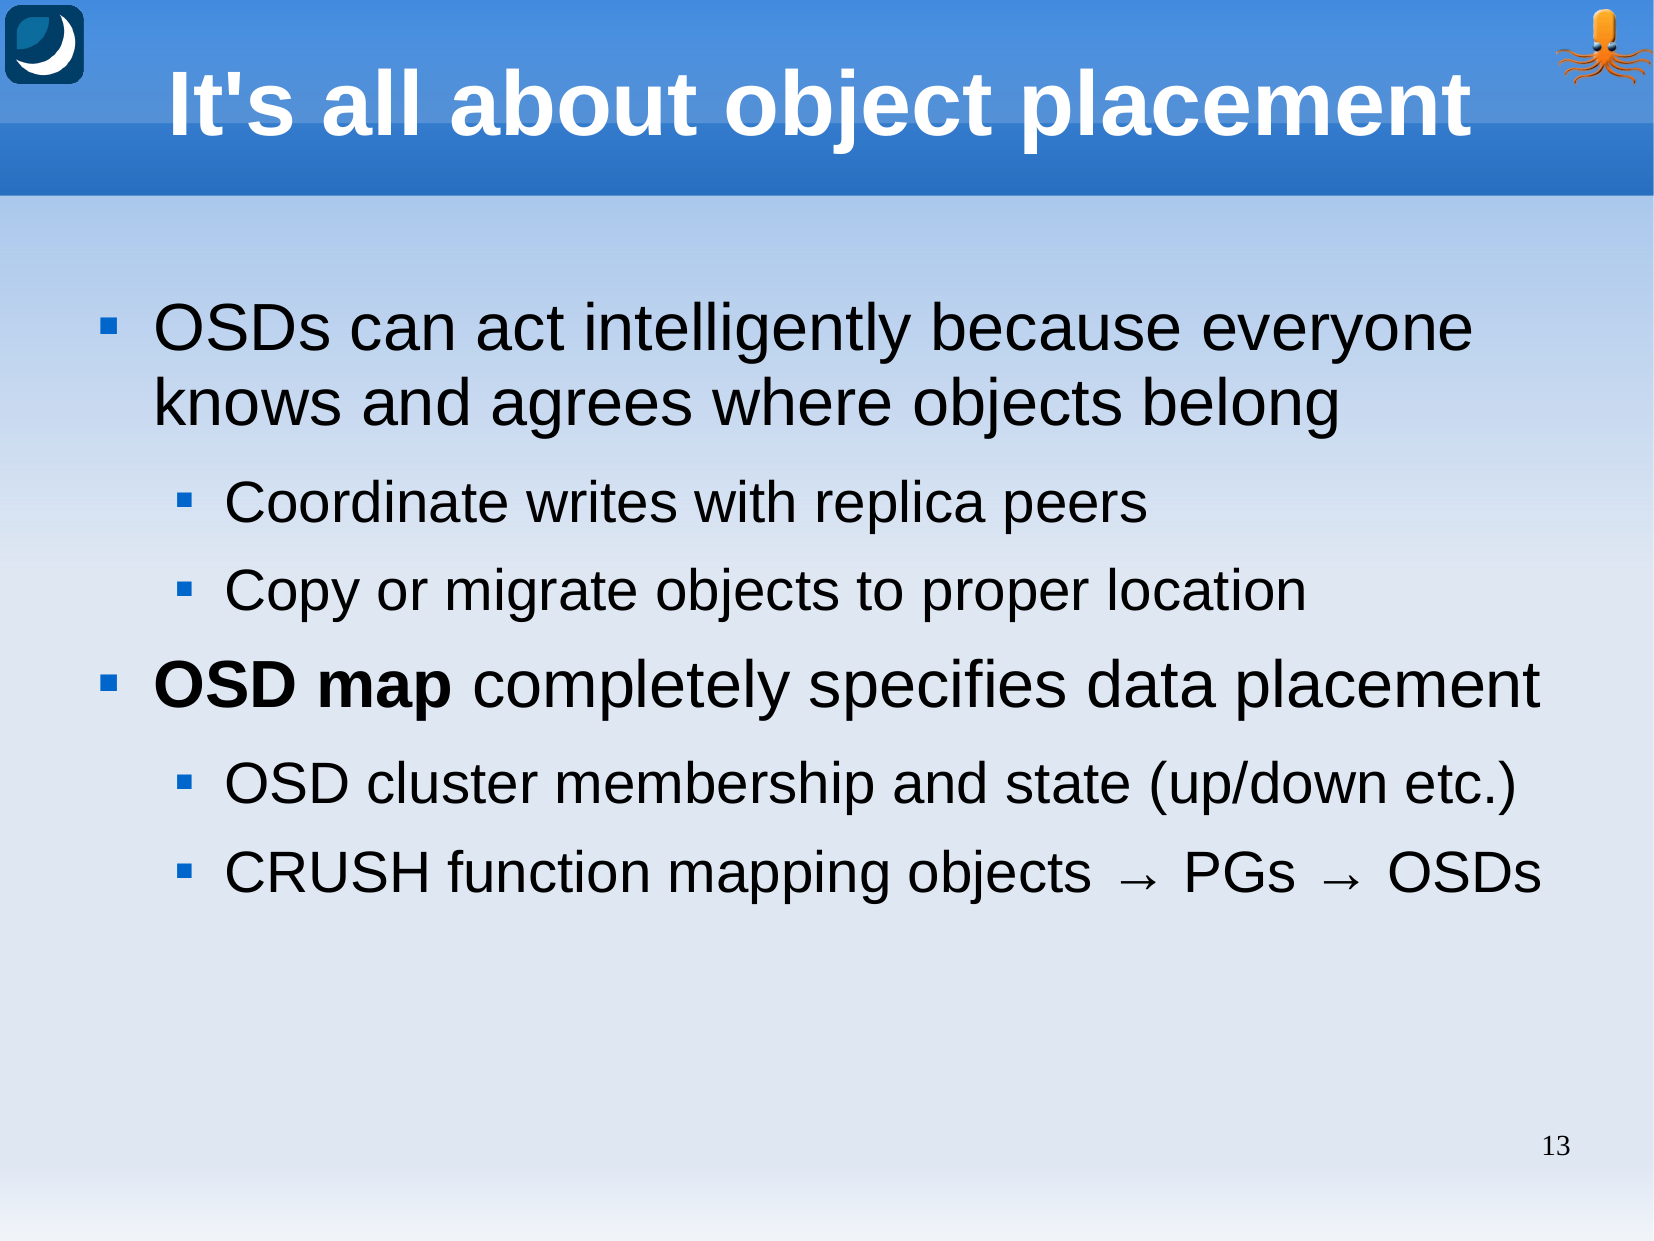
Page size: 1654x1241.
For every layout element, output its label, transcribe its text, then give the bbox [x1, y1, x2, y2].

list OSDs can act intelligently because everyone knows and agrees where objects belong Coordinate writes with replica peers Copy or migrate objects to proper location OSD map completely specifies data placement OSD cluster membership and state (up/down etc.) CRUSH function mapping objects → PGs → OSDs [82, 290, 1571, 1094]
picture [0, 0, 1654, 1241]
title It's all about object placement [76, 0, 1565, 208]
